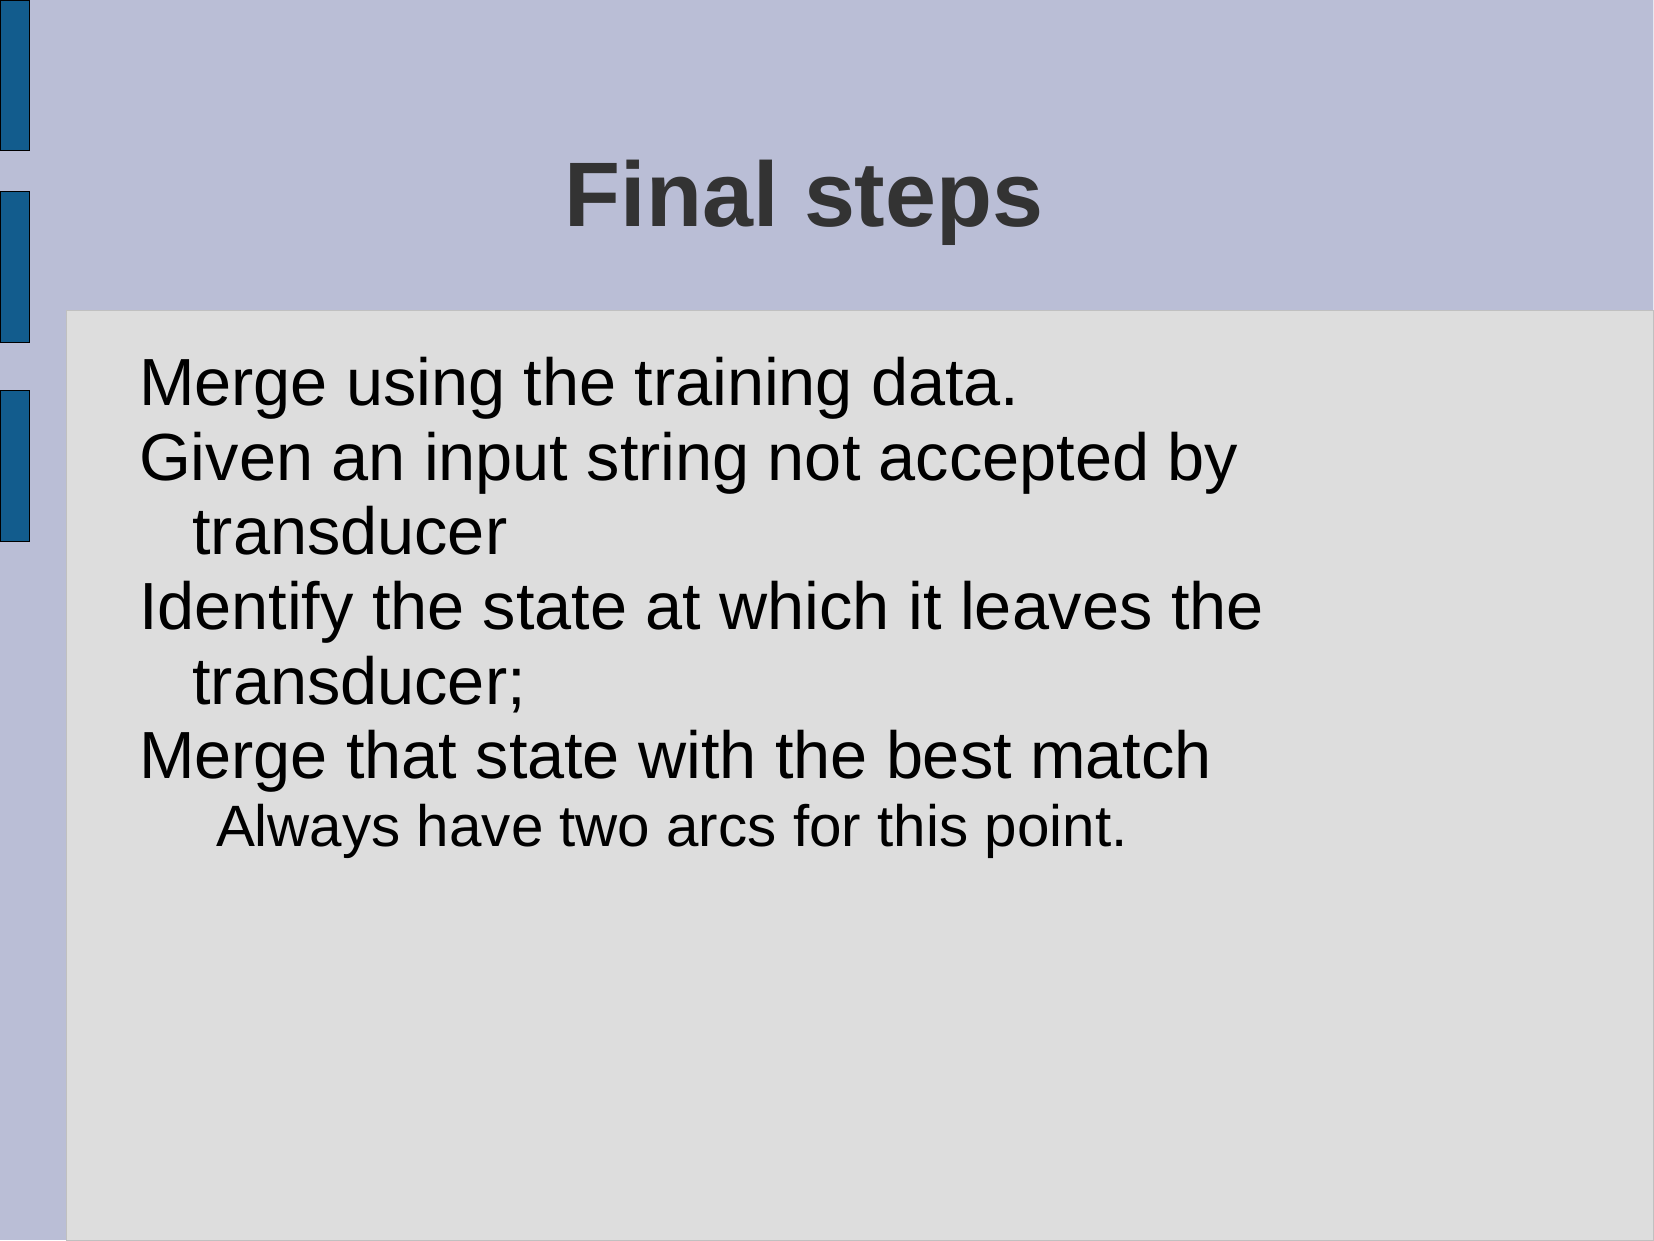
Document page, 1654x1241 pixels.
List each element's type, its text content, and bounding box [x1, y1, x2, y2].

list Merge using the training data. Given an input string not accepted by transducer Identify the state at which it leaves the transducer; Merge that state with the best match Always have two arcs for this point. [121, 344, 1534, 1127]
title Final steps [121, 91, 1534, 299]
